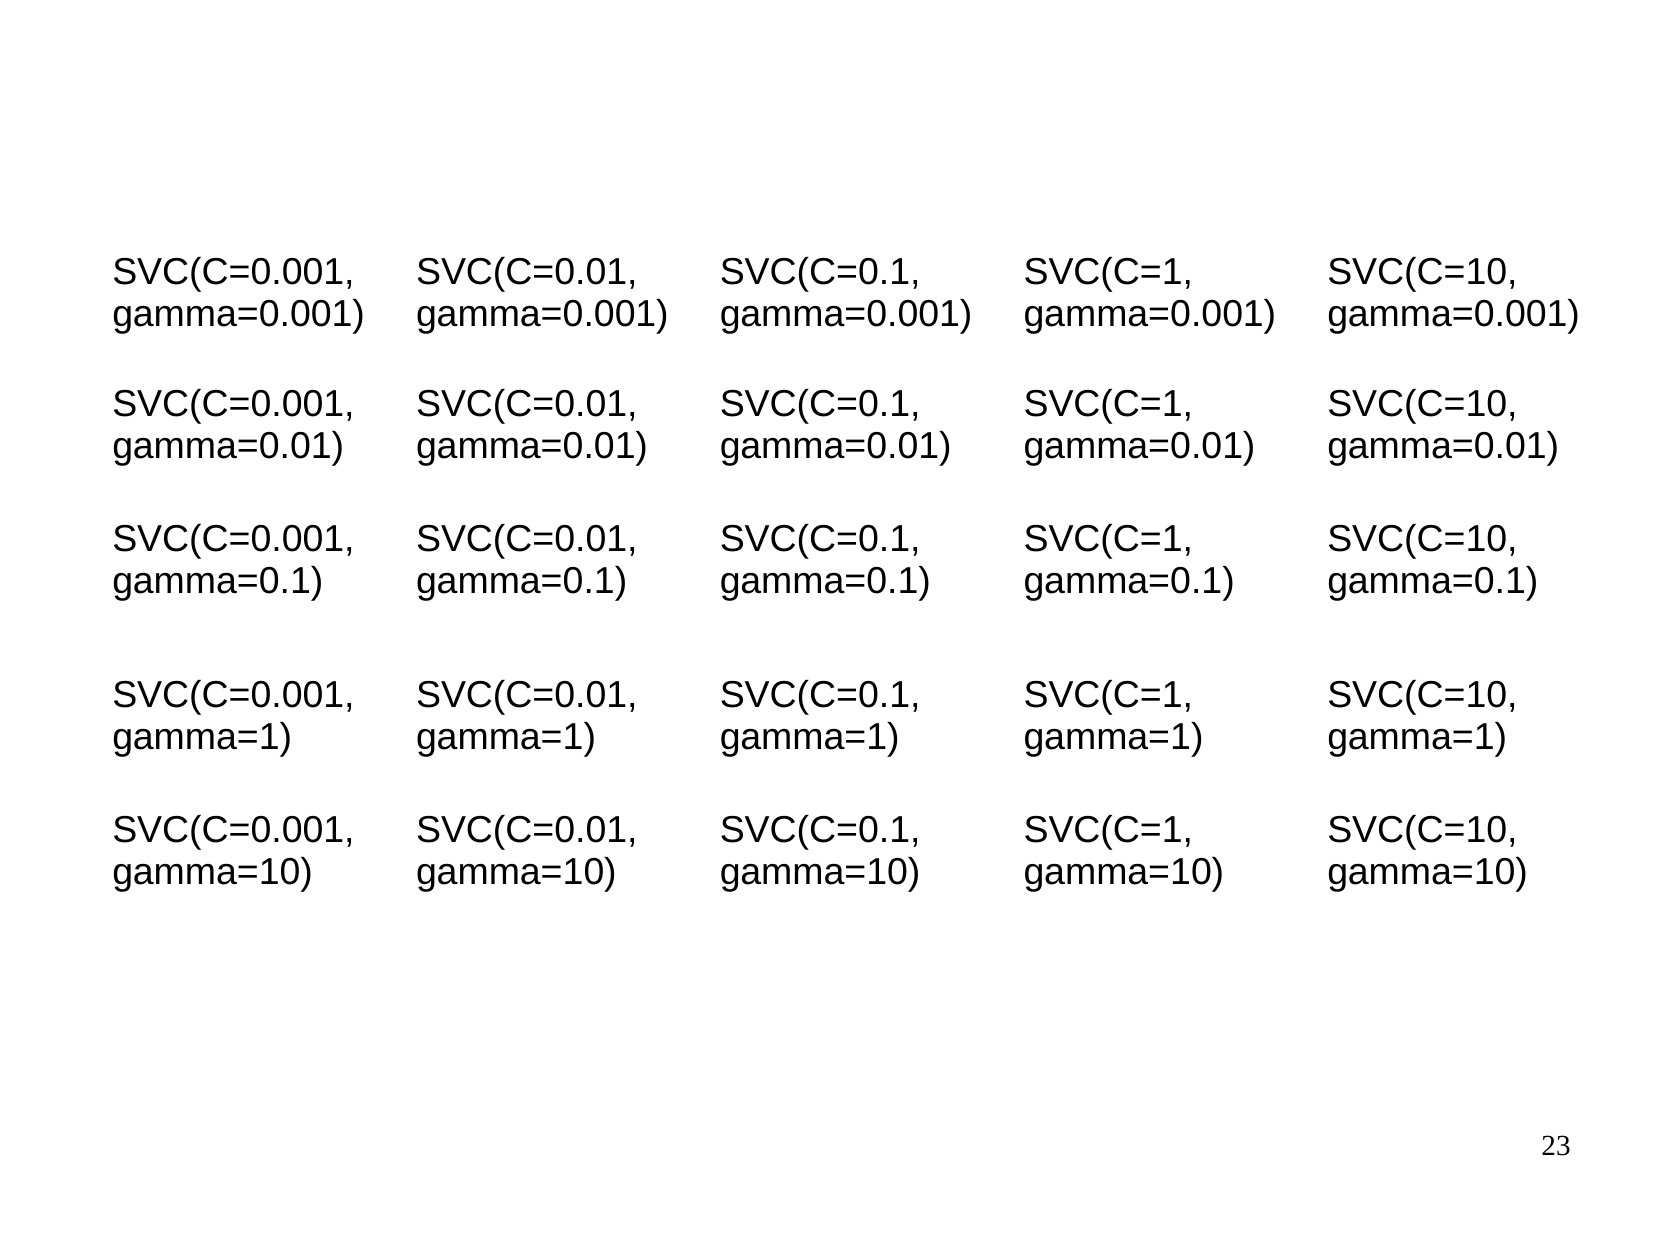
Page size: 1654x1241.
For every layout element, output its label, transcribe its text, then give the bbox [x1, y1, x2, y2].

text_box SVC(C=1, gamma=0.001) [1008, 243, 1309, 342]
text_box SVC(C=0.01, gamma=0.1) [401, 510, 702, 609]
text_box SVC(C=0.1, gamma=0.001) [705, 243, 1006, 342]
text_box SVC(C=0.01, gamma=0.01) [401, 375, 702, 474]
text_box SVC(C=10, gamma=0.001) [1312, 243, 1613, 342]
text_box SVC(C=0.001, gamma=0.001) [97, 243, 398, 342]
text_box SVC(C=1, gamma=0.01) [1008, 375, 1309, 474]
text_box SVC(C=0.01, gamma=10) [401, 801, 702, 901]
text_box SVC(C=0.001, gamma=0.1) [97, 510, 398, 609]
text_box SVC(C=0.001, gamma=0.01) [97, 375, 398, 474]
text_box SVC(C=1, gamma=0.1) [1008, 510, 1309, 609]
text_box SVC(C=10, gamma=0.01) [1312, 375, 1613, 474]
text_box SVC(C=10, gamma=10) [1312, 801, 1613, 901]
text_box SVC(C=0.1, gamma=1) [705, 666, 1006, 766]
text_box SVC(C=0.1, gamma=0.01) [705, 375, 1006, 474]
text_box SVC(C=0.01, gamma=1) [401, 666, 702, 766]
text_box SVC(C=1, gamma=10) [1008, 801, 1309, 901]
text_box SVC(C=0.01, gamma=0.001) [401, 243, 702, 342]
text_box SVC(C=0.1, gamma=0.1) [705, 510, 1006, 609]
text_box SVC(C=0.001, gamma=1) [97, 666, 398, 766]
text_box SVC(C=0.1, gamma=10) [705, 801, 1006, 901]
text_box SVC(C=10, gamma=1) [1312, 666, 1613, 766]
text_box SVC(C=1, gamma=1) [1008, 666, 1309, 766]
text_box SVC(C=10, gamma=0.1) [1312, 510, 1613, 609]
text_box SVC(C=0.001, gamma=10) [97, 801, 398, 901]
